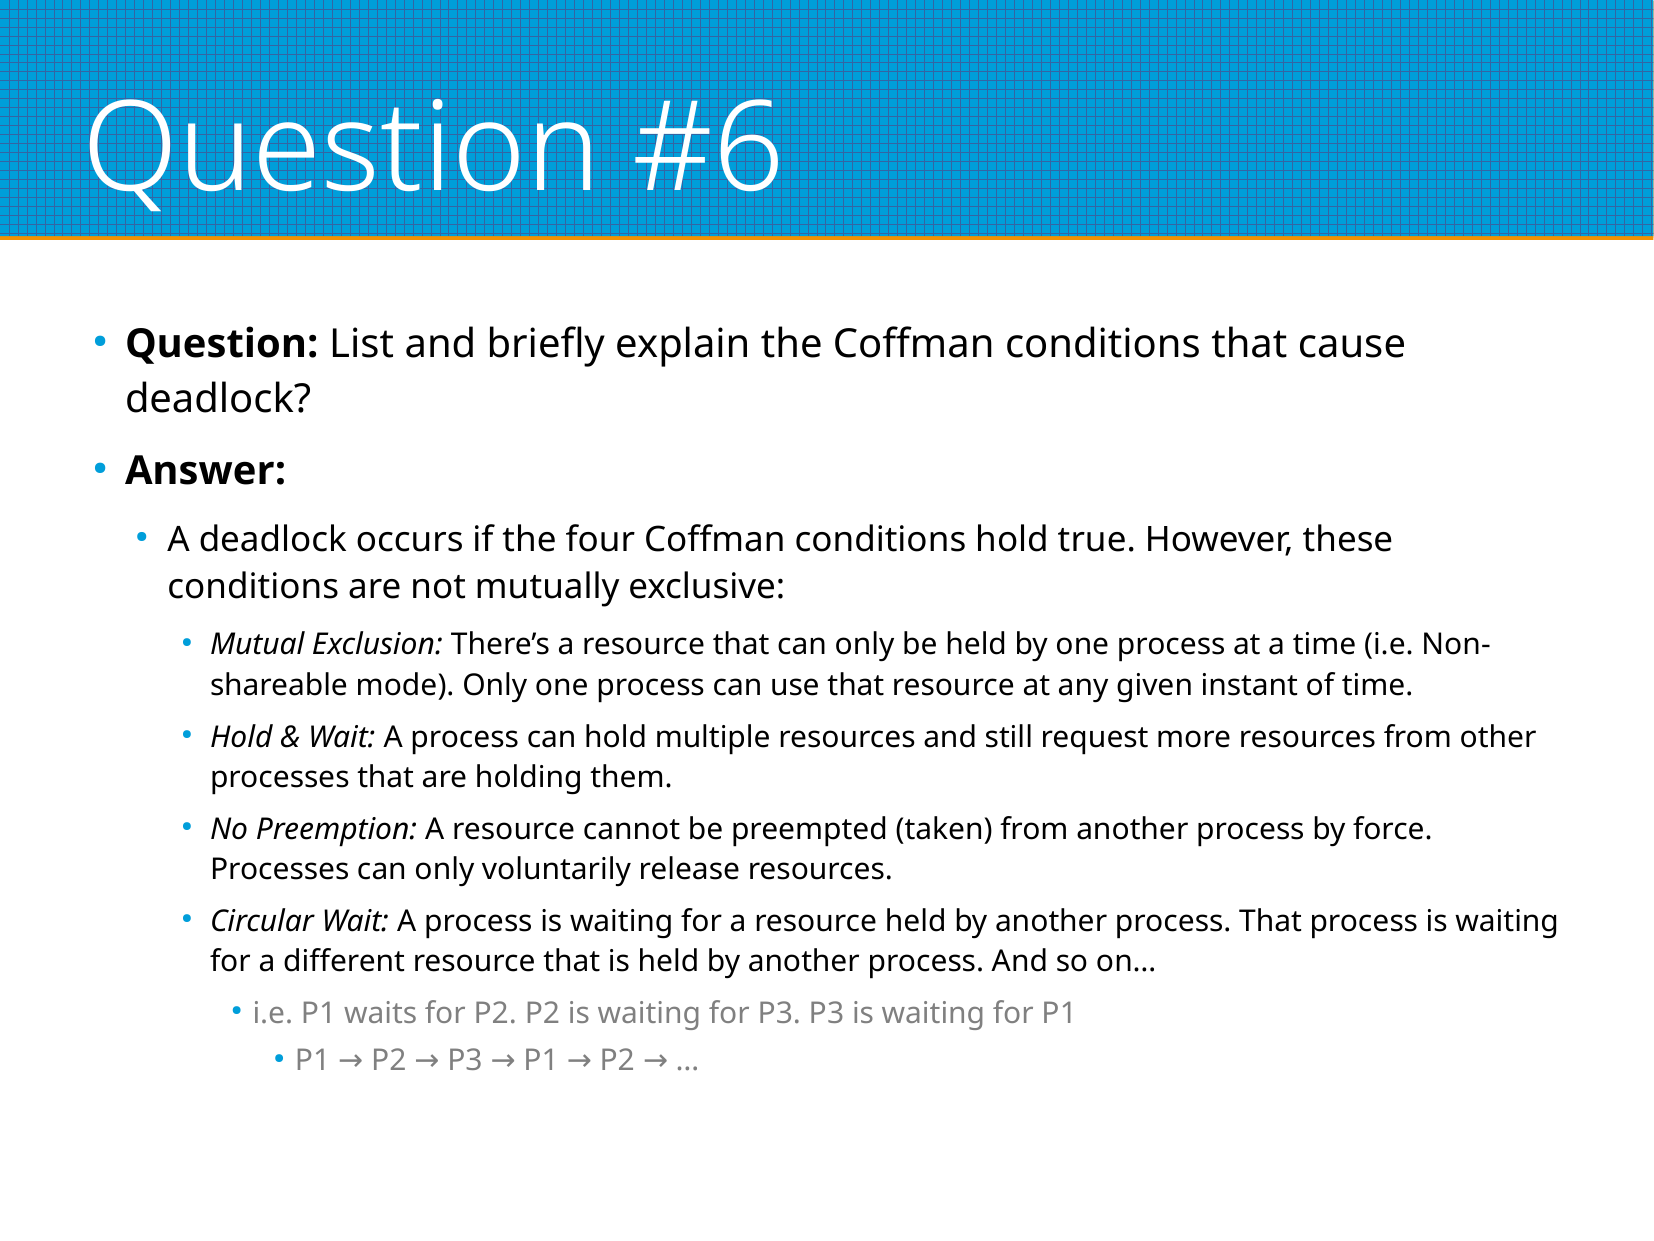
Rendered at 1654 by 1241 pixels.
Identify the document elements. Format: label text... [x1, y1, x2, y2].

list Question: List and briefly explain the Coffman conditions that cause deadlock? Answer: A deadlock occurs if the four Coffman conditions hold true. However, these conditions are not mutually exclusive: Mutual Exclusion: There’s a resource that can only be held by one process at a time (i.e. Non-shareable mode). Only one process can use that resource at any given instant of time. Hold & Wait: A process can hold multiple resources and still request more resources from other processes that are holding them. No Preemption: A resource cannot be preempted (taken) from another process by force. Processes can only voluntarily release resources. Circular Wait: A process is waiting for a resource held by another process. That process is waiting for a different resource that is held by another process. And so on… i.e. P1 waits for P2. P2 is waiting for P3. P3 is waiting for P1 P1 → P2 → P3 → P1 → P2 → … [82, 314, 1563, 1081]
title Question #6 [82, 19, 1571, 227]
